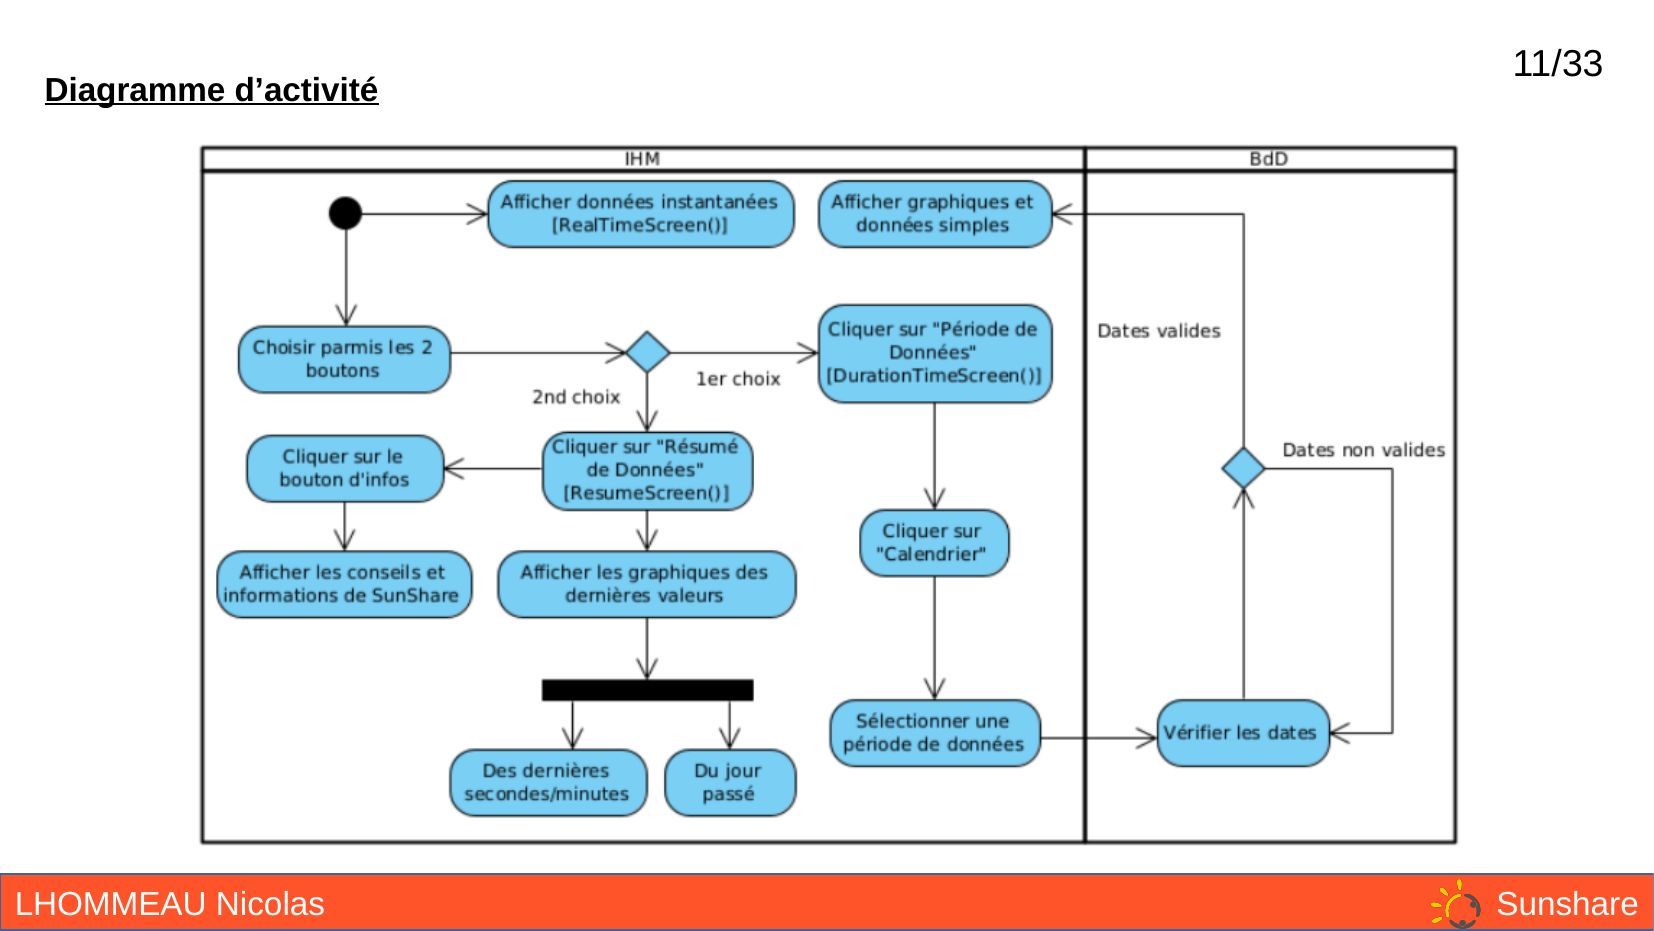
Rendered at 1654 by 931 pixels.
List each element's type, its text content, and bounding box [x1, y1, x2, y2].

text_box Diagramme d’activité [29, 53, 522, 124]
picture [192, 140, 1462, 854]
picture [1429, 877, 1483, 931]
